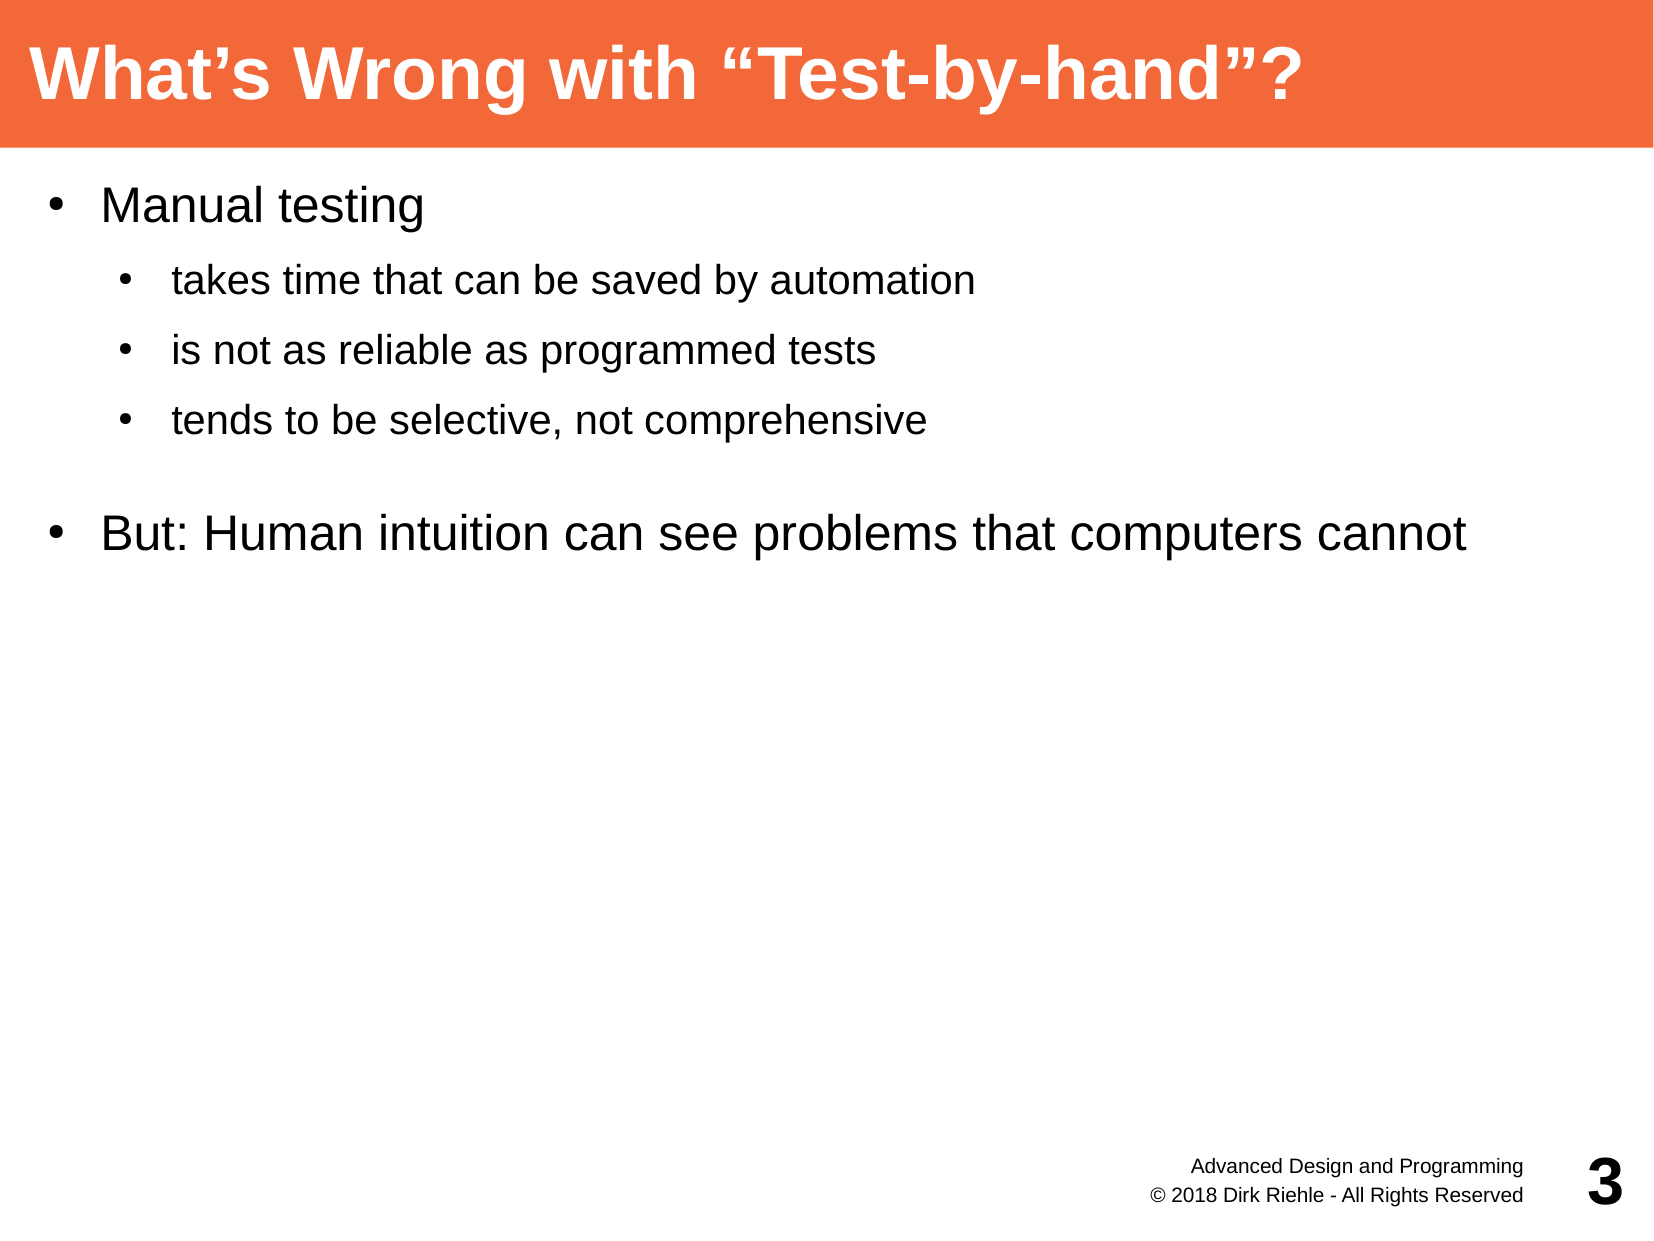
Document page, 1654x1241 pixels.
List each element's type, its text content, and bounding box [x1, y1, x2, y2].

title What’s Wrong with “Test-by-hand”? [0, 0, 1654, 148]
list Manual testing takes time that can be saved by automation is not as reliable as programmed tests tends to be selective, not comprehensive But: Human intuition can see problems that computers cannot [29, 177, 1625, 1063]
